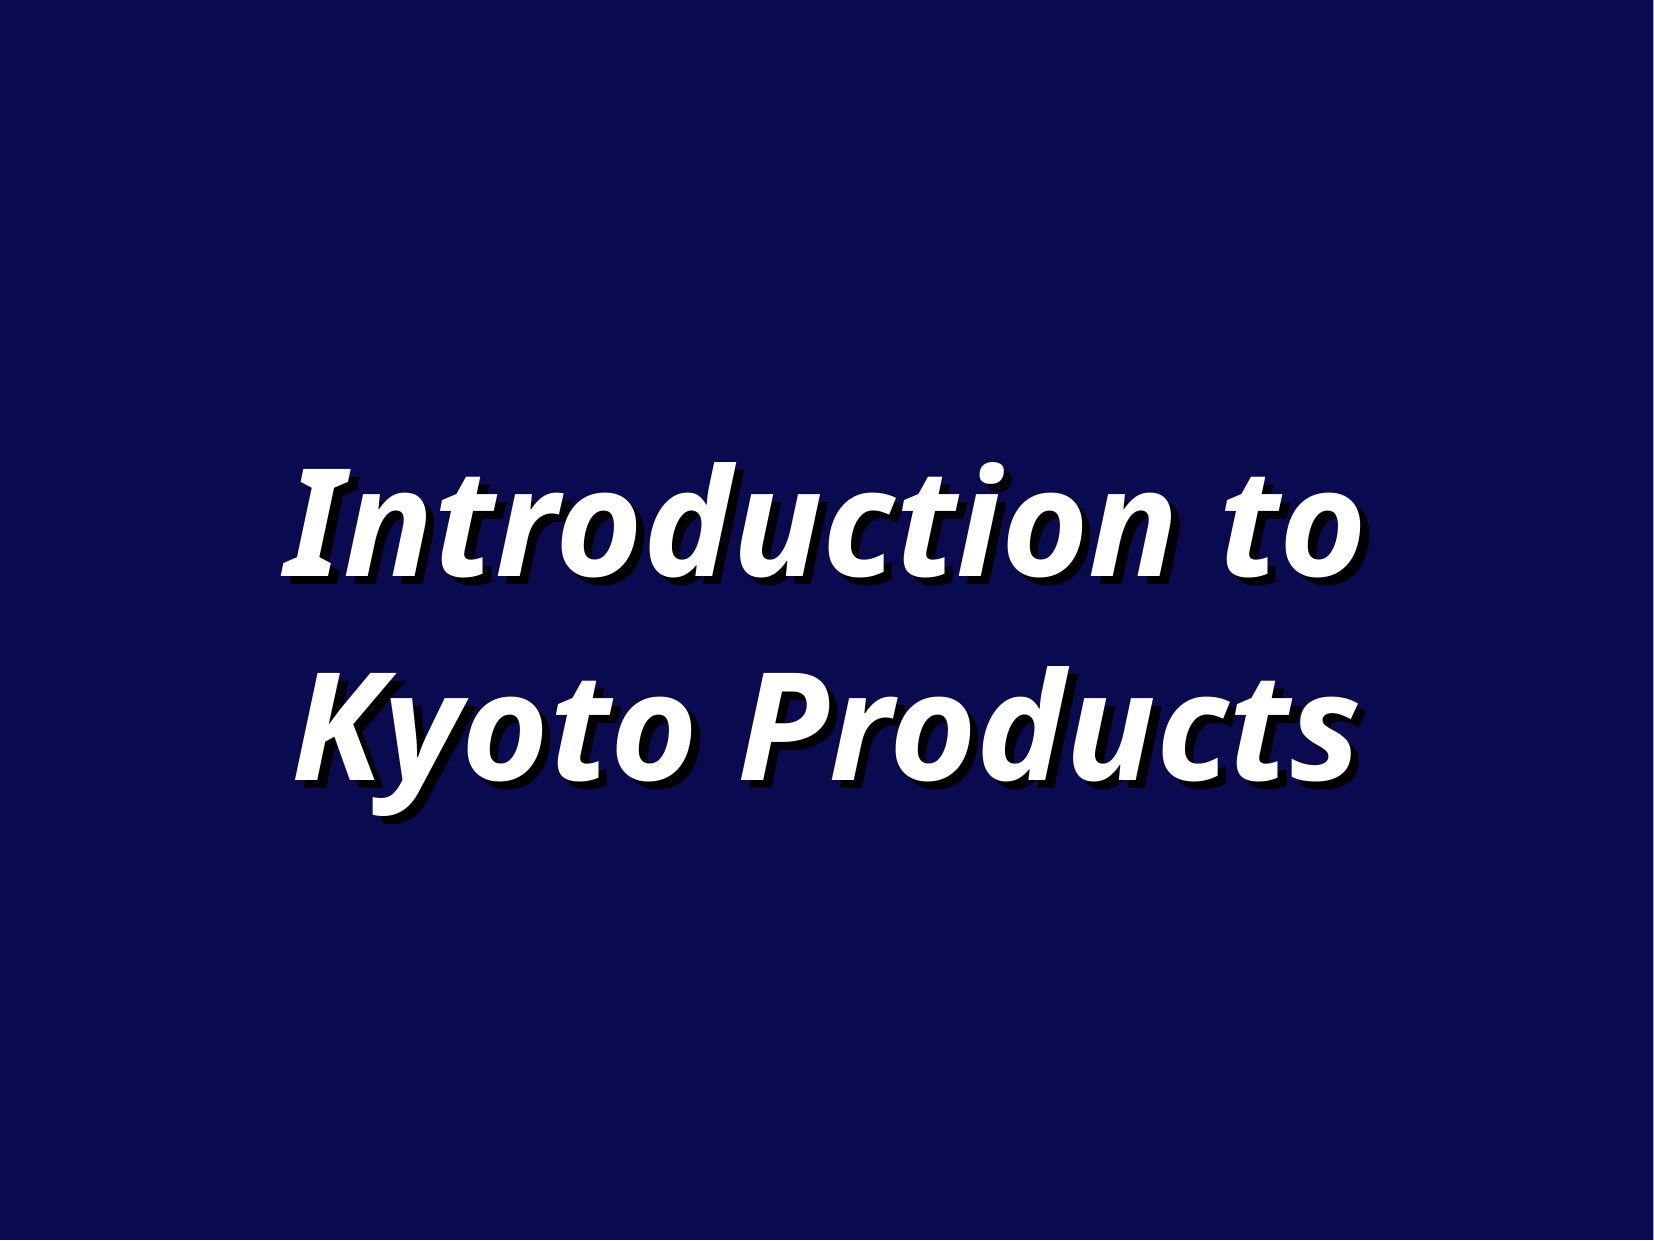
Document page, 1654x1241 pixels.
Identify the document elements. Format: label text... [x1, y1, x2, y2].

subtitle Introduction to Kyoto Products [29, 36, 1625, 1204]
